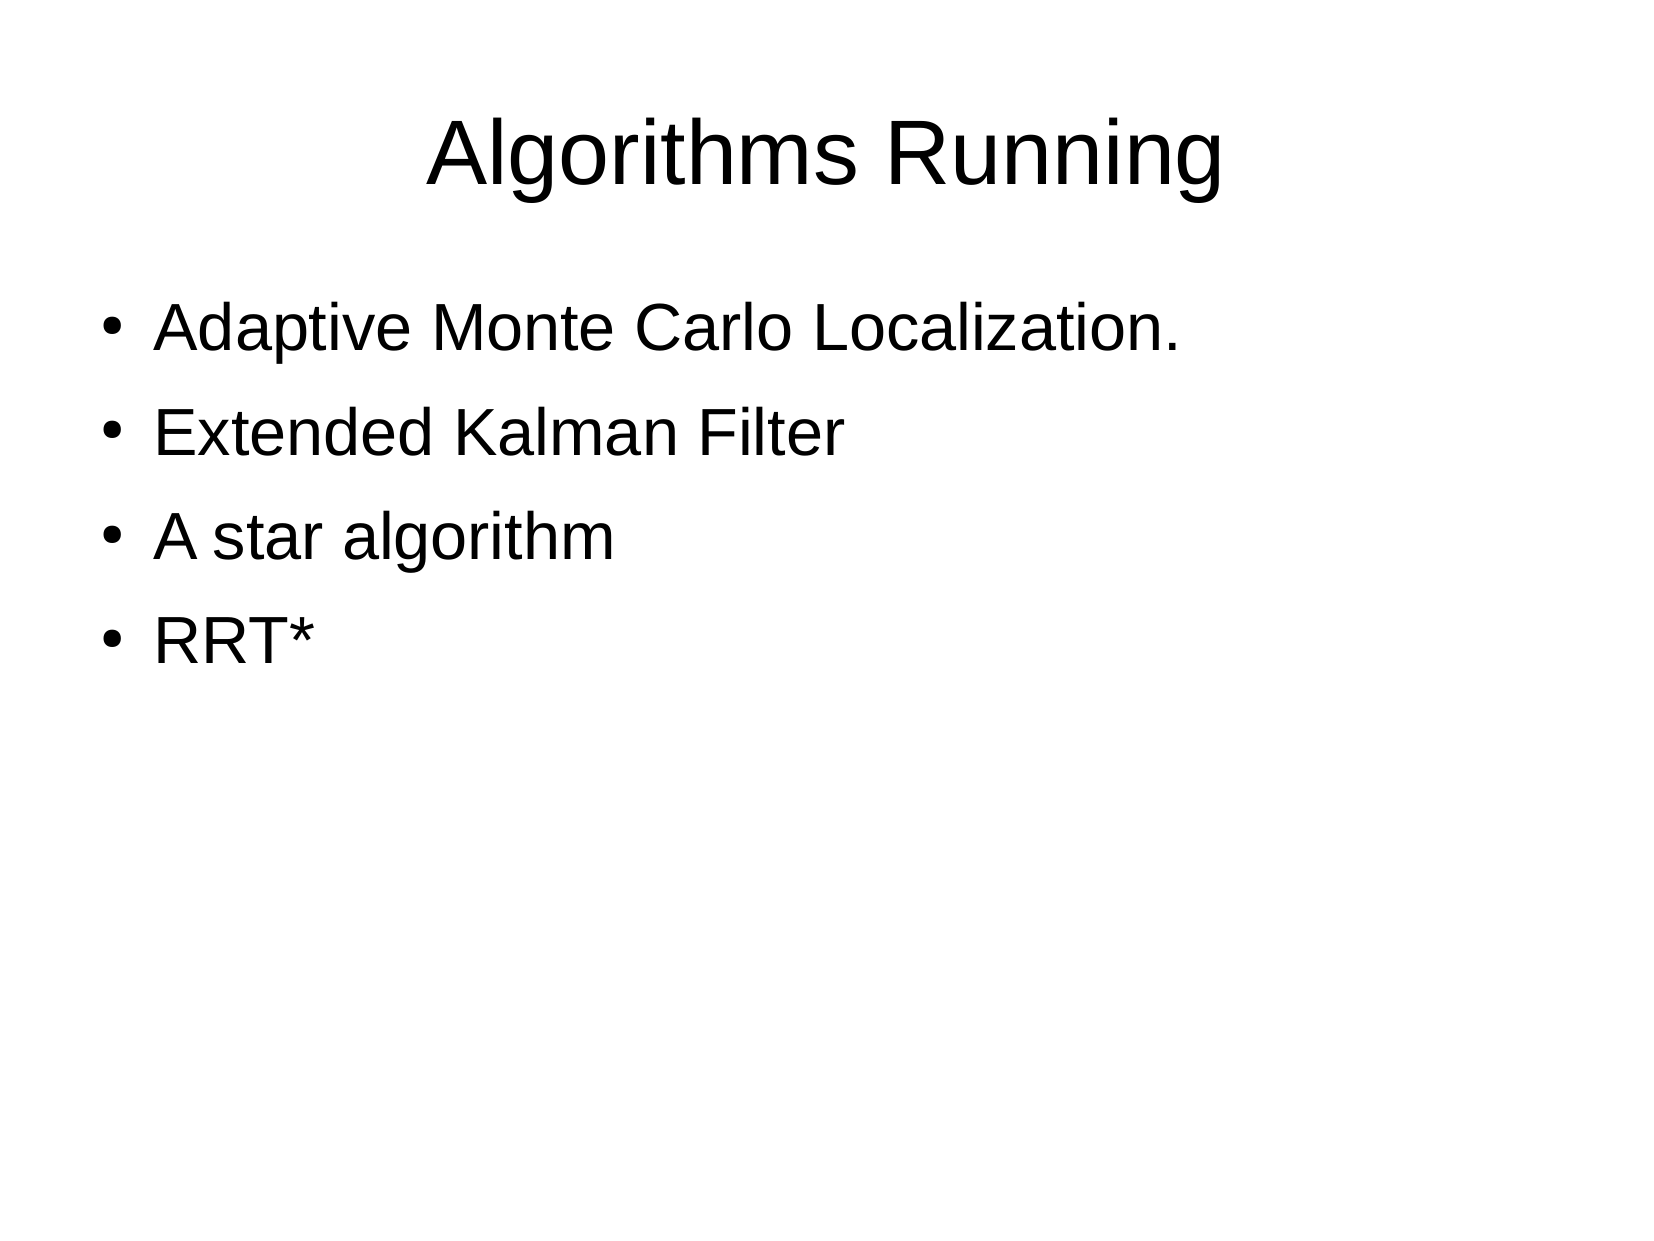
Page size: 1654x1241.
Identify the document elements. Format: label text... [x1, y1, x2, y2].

list Adaptive Monte Carlo Localization. Extended Kalman Filter A star algorithm RRT* [82, 290, 1571, 1010]
title Algorithms Running [82, 49, 1571, 257]
